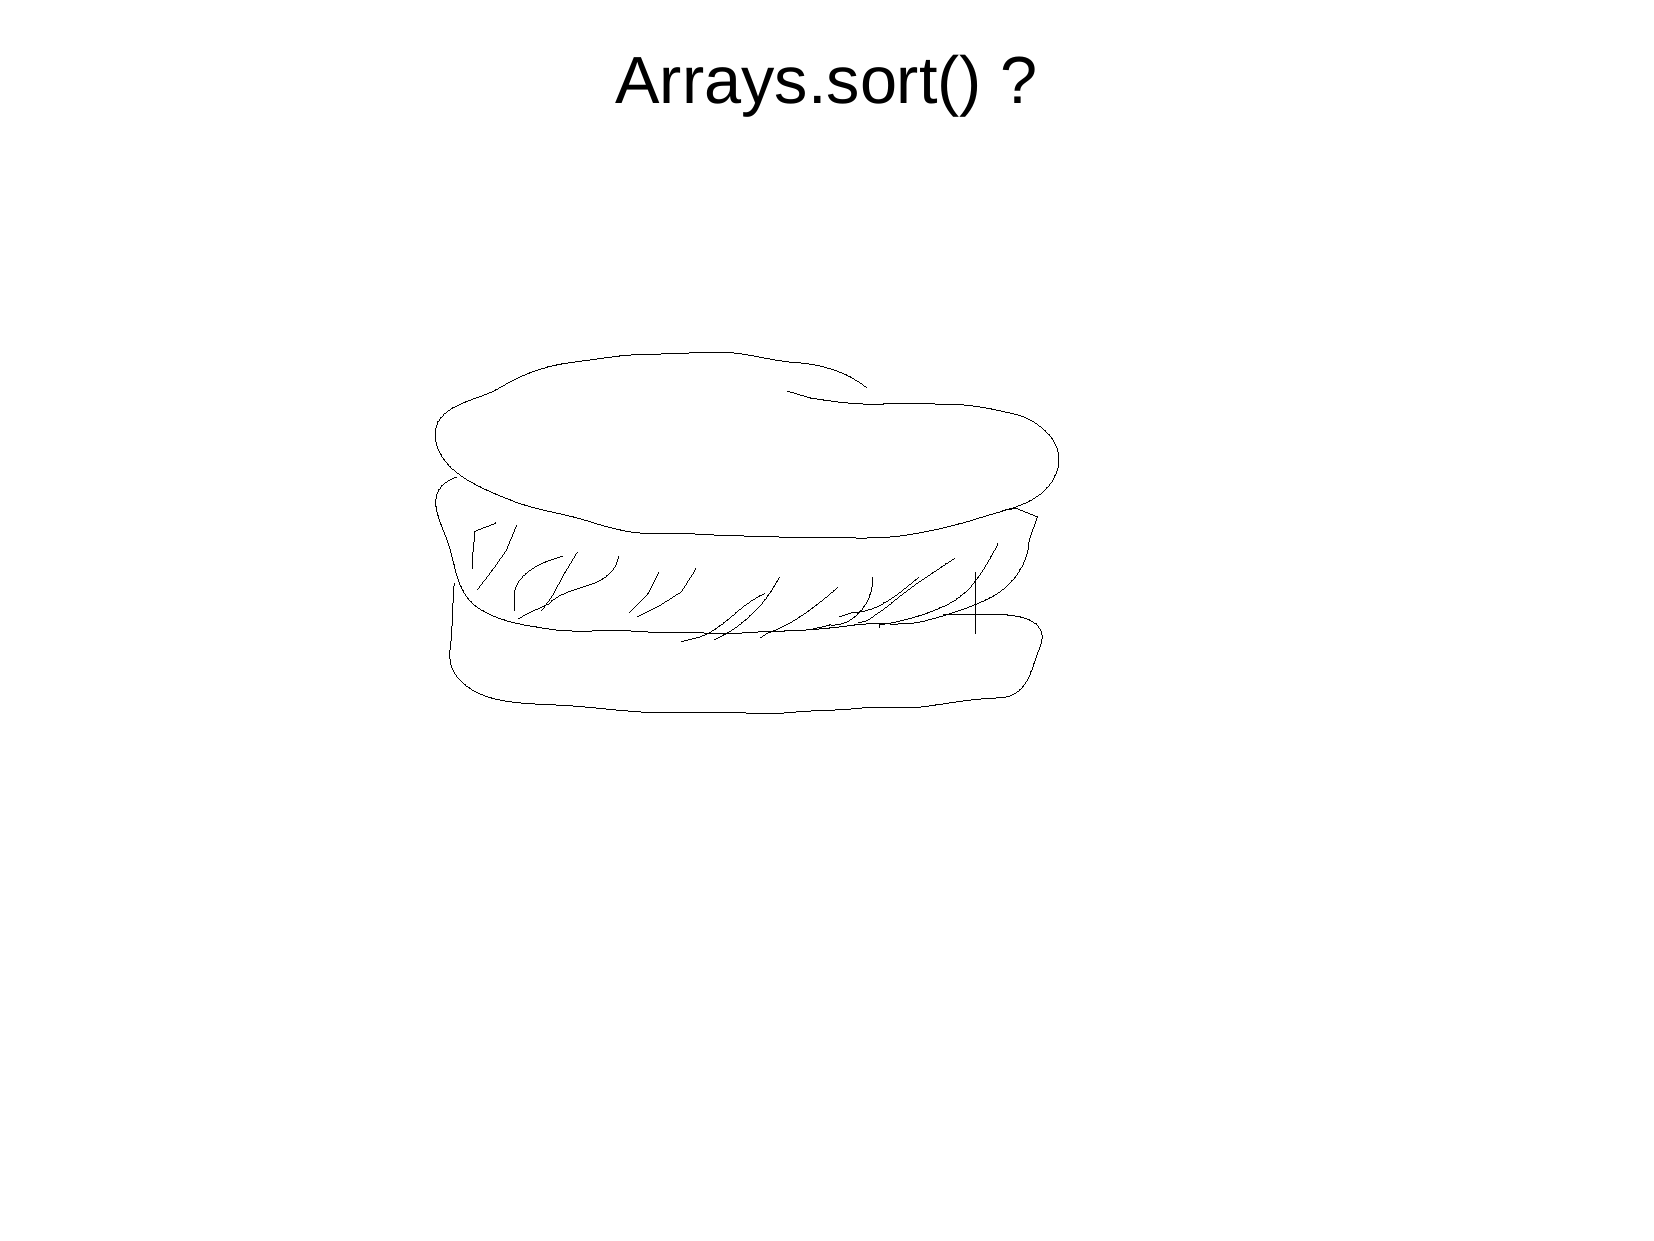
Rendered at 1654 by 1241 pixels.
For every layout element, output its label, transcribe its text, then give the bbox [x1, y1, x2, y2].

subtitle Arrays.sort() ? [82, 43, 1571, 1016]
